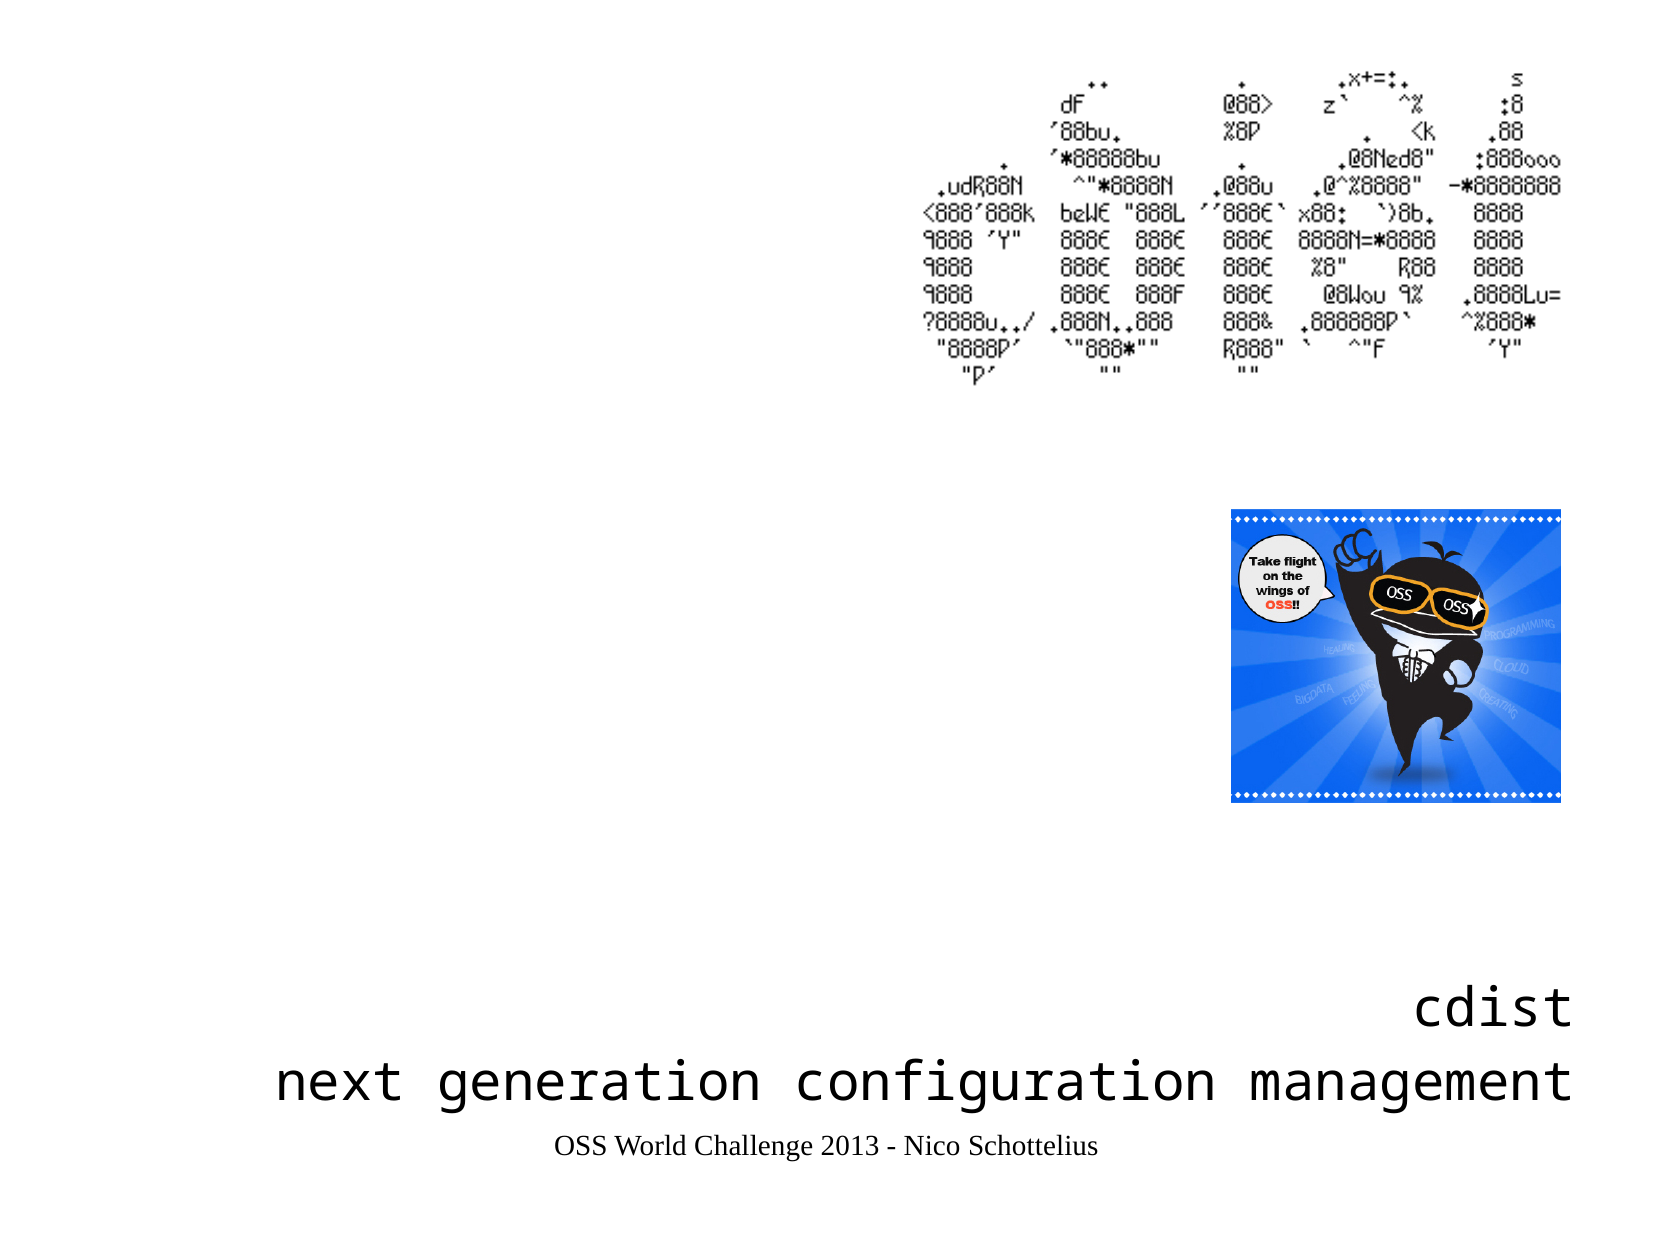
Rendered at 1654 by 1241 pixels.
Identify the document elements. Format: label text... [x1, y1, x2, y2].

subtitle cdist next generation configuration management [119, 915, 1576, 1171]
picture [920, 49, 1571, 396]
picture [1231, 509, 1561, 803]
